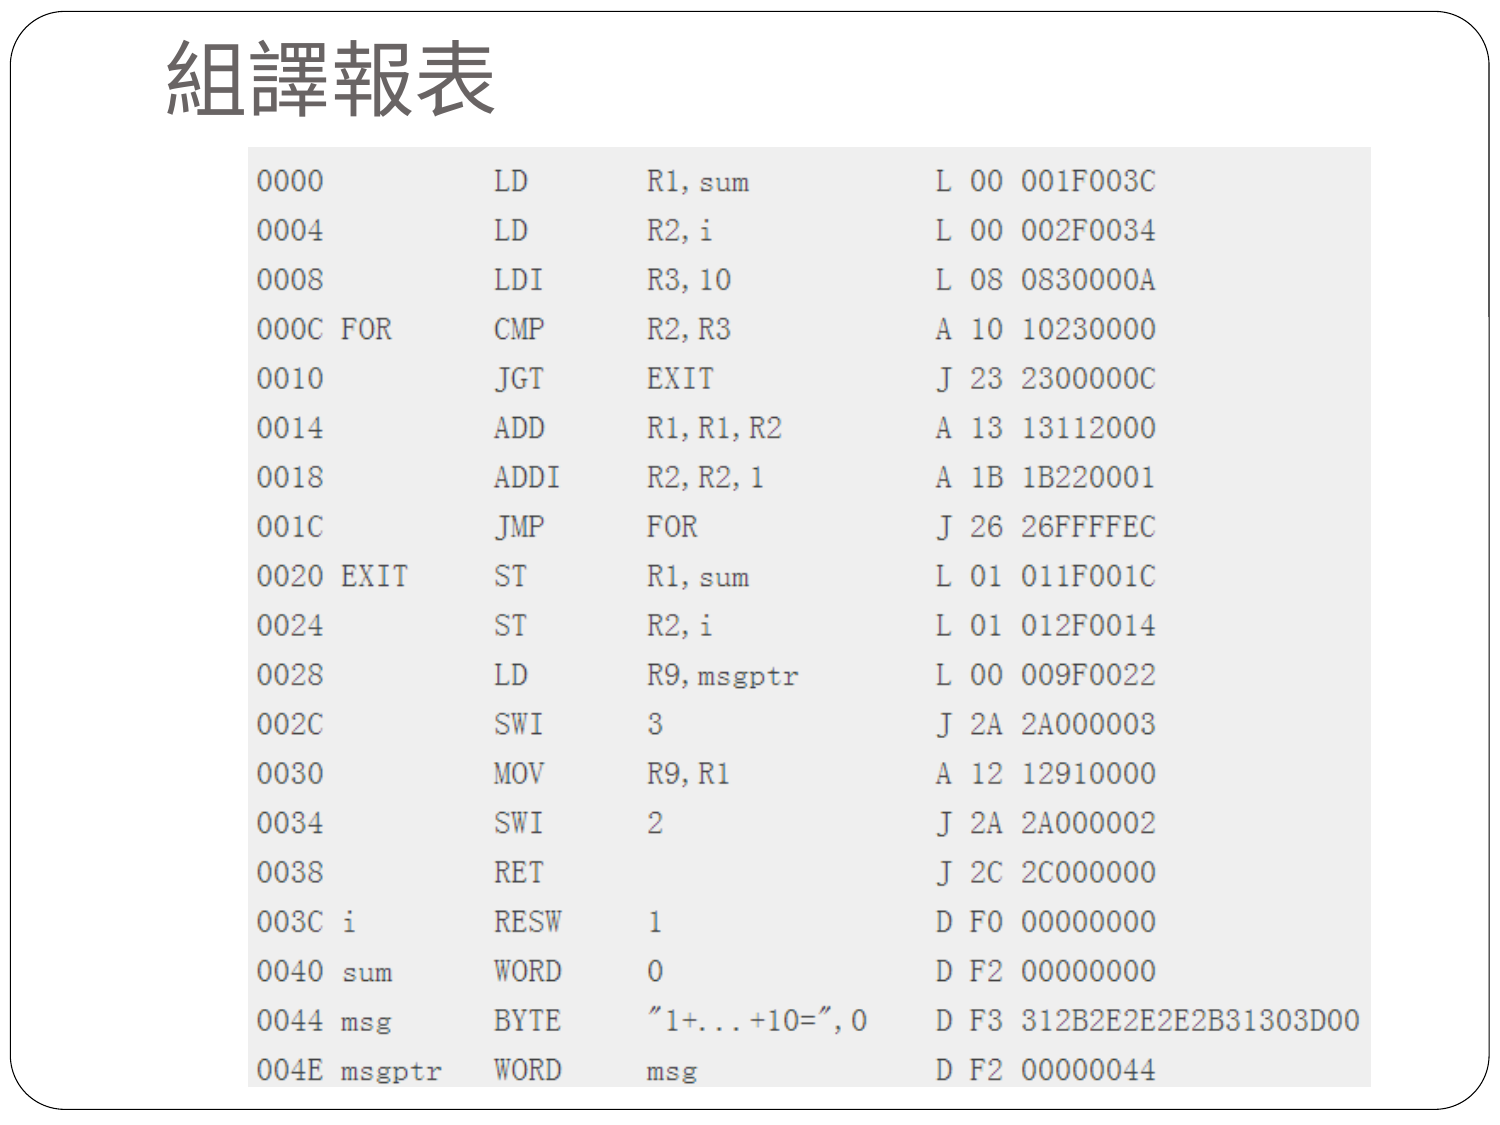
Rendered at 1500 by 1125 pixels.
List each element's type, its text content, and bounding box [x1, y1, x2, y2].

picture [248, 147, 1371, 1087]
title 組譯報表 [150, 9, 1426, 142]
